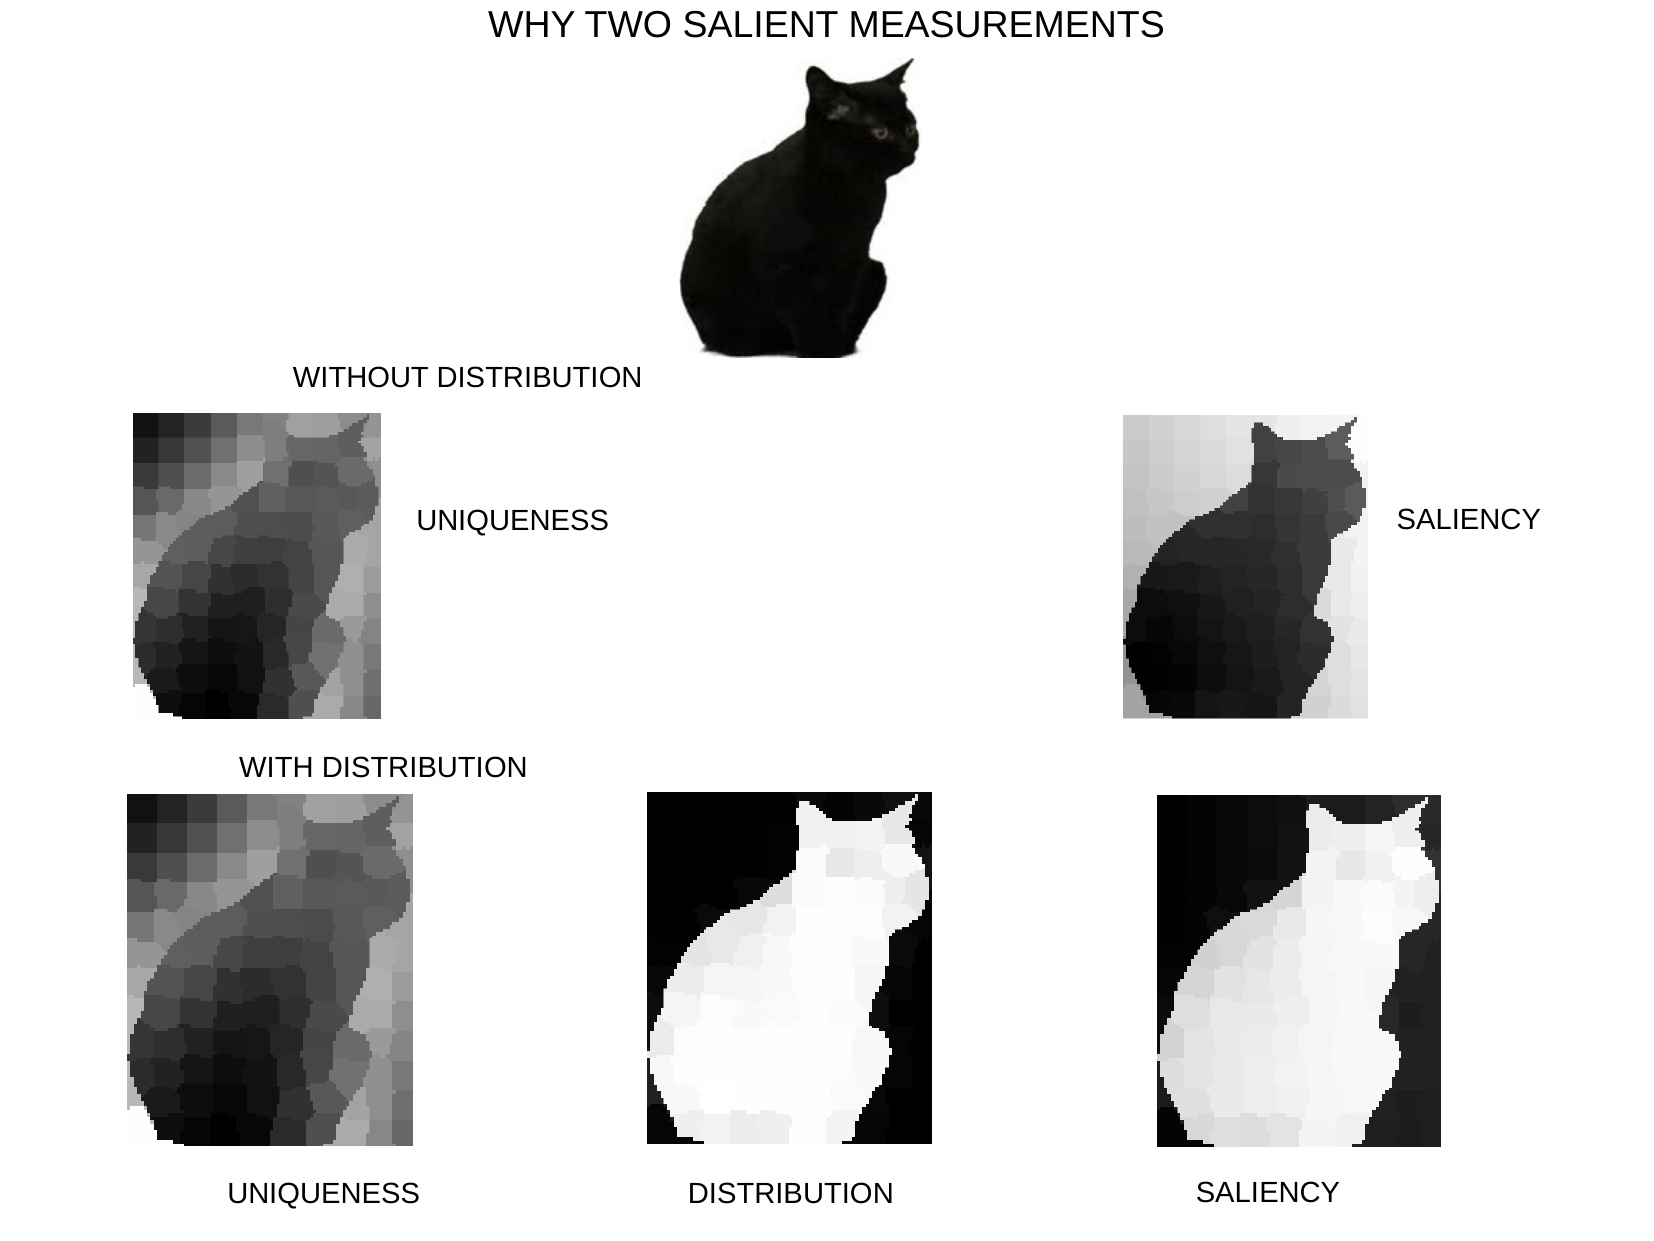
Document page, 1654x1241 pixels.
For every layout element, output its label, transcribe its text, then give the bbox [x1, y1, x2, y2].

picture [1157, 791, 1441, 1148]
picture [123, 791, 414, 1147]
title WHY TWO SALIENT MEASUREMENTS [82, 0, 1571, 60]
picture [643, 791, 934, 1146]
text_box WITH DISTRIBUTION [224, 744, 567, 792]
text_box SALIENCY [1181, 1168, 1430, 1217]
text_box WITHOUT DISTRIBUTION [278, 353, 680, 402]
text_box DISTRIBUTION [673, 1169, 922, 1217]
picture [1122, 413, 1371, 719]
picture [129, 413, 383, 721]
picture [679, 58, 922, 358]
text_box UNIQUENESS [212, 1169, 461, 1217]
text_box SALIENCY [1381, 495, 1630, 544]
text_box UNIQUENESS [401, 496, 650, 544]
